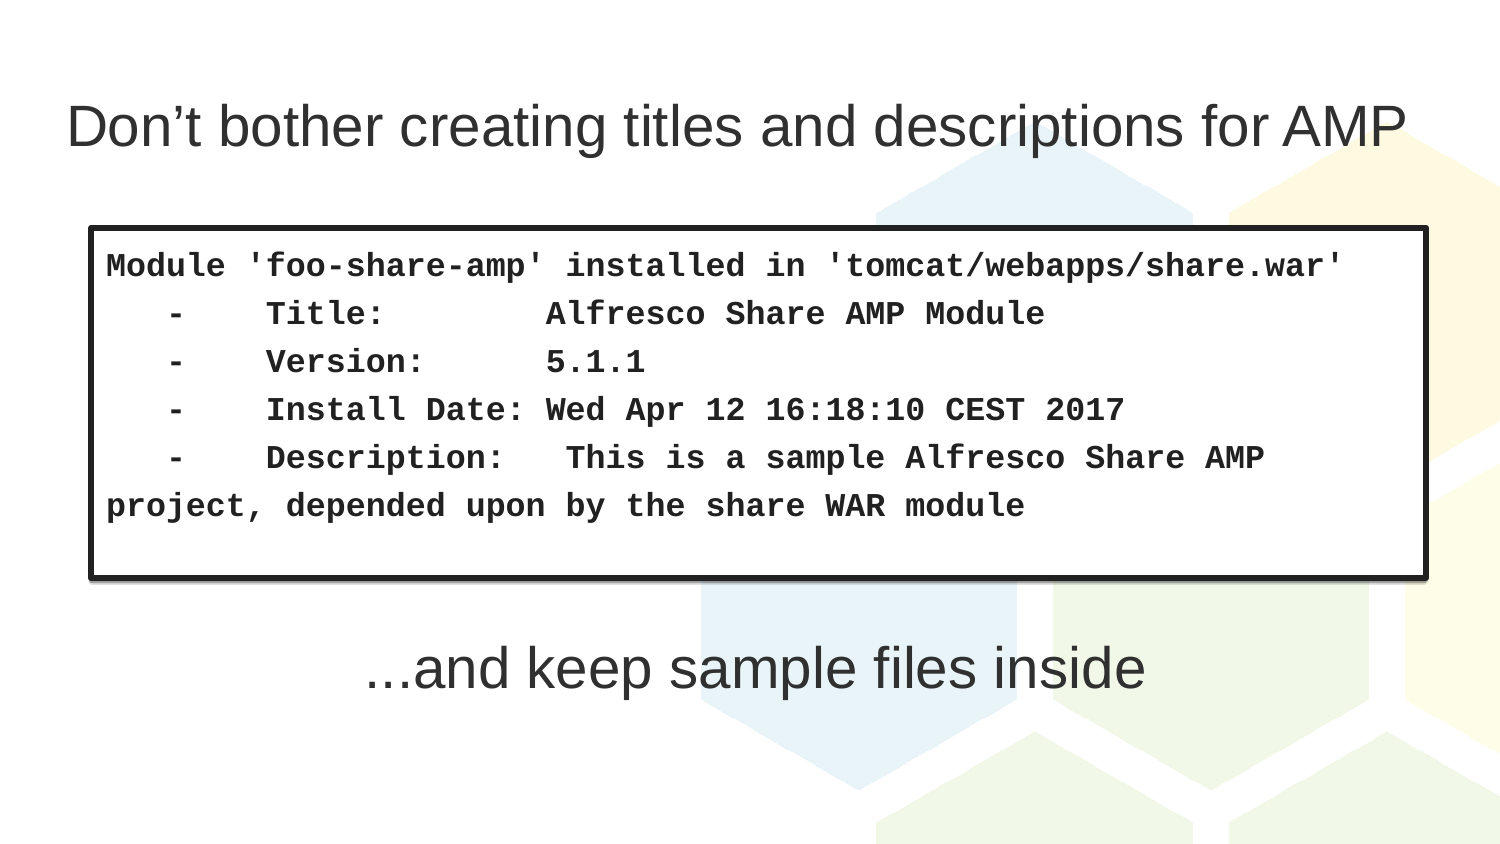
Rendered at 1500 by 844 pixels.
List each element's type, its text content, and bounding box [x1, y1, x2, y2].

text_box Module 'foo-share-amp' installed in 'tomcat/webapps/share.war' - Title: Alfresco Share AMP Module - Version: 5.1.1 - Install Date: Wed Apr 12 16:18:10 CEST 2017 - Description: This is a sample Alfresco Share AMP project, depended upon by the share WAR module [91, 227, 1427, 578]
title Don’t bother creating titles and descriptions for AMP [51, 72, 1449, 167]
title ...and keep sample files inside [57, 615, 1456, 709]
picture [0, 0, 1500, 844]
